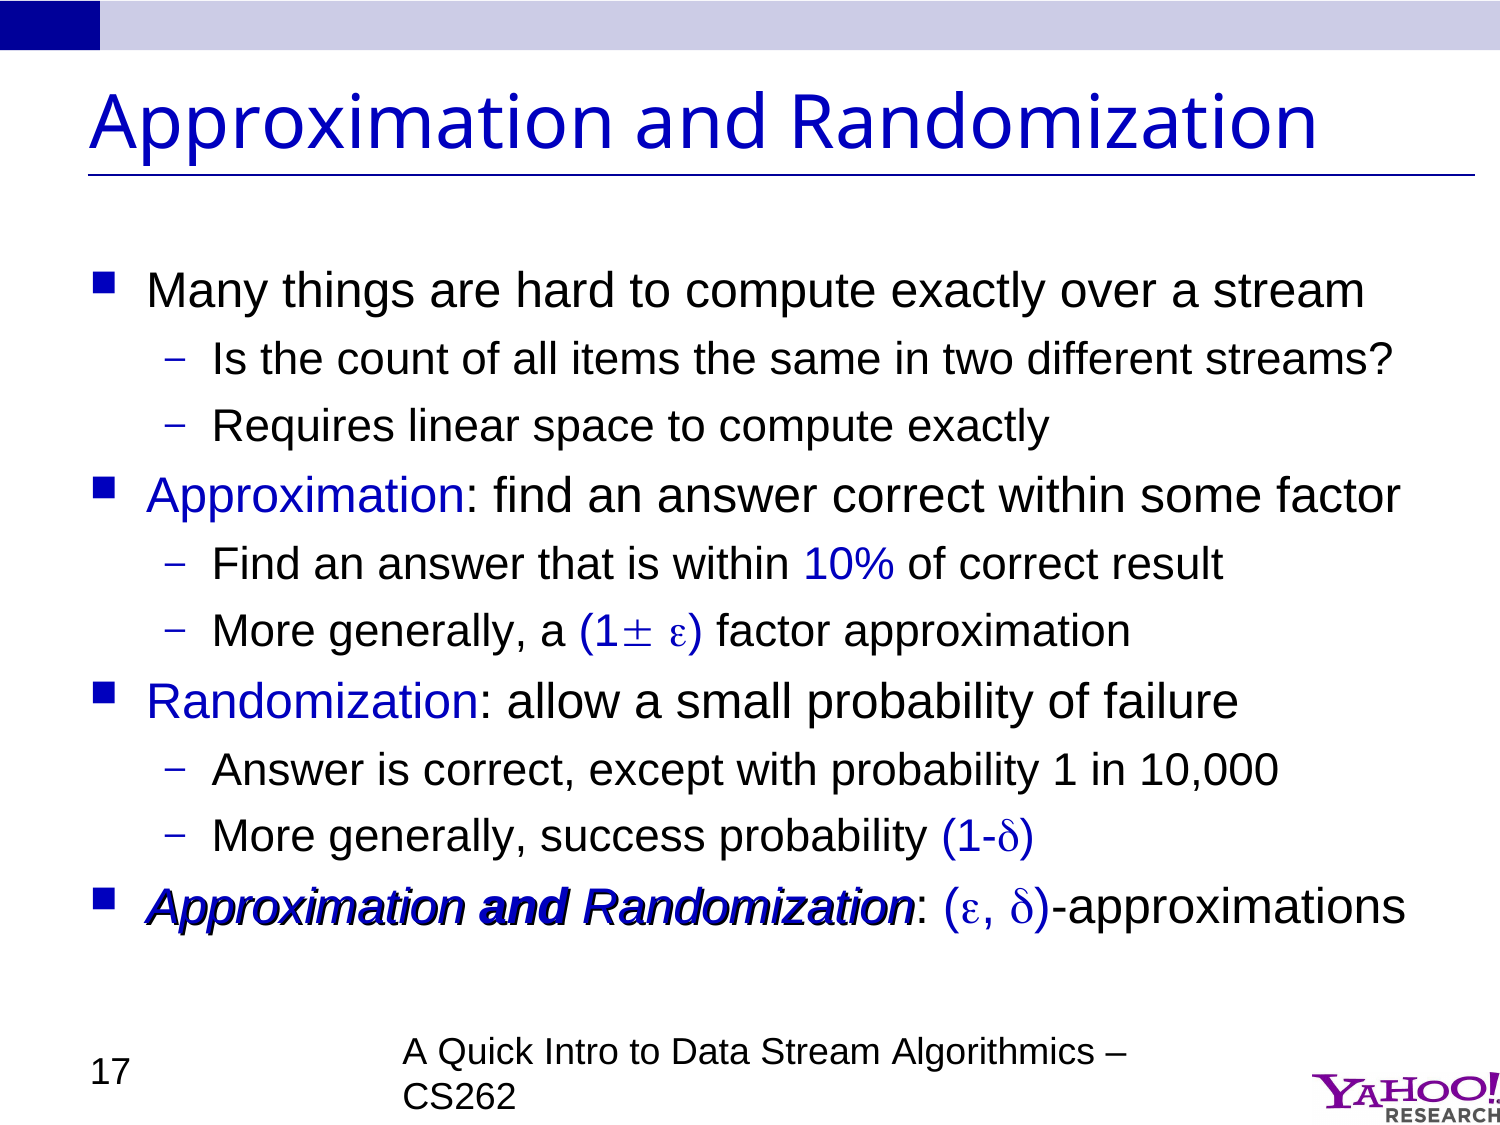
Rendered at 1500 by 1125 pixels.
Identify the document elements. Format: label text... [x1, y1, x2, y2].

list Many things are hard to compute exactly over a stream Is the count of all items the same in two different streams? Requires linear space to compute exactly Approximation: find an answer correct within some factor Find an answer that is within 10% of correct result More generally, a (1 ) factor approximation Randomization: allow a small probability of failure Answer is correct, except with probability 1 in 10,000 More generally, success probability (1-) Approximation and Randomization: (, )-approximations [75, 249, 1426, 963]
title Approximation and Randomization [75, 50, 1500, 188]
picture [1312, 1072, 1500, 1125]
